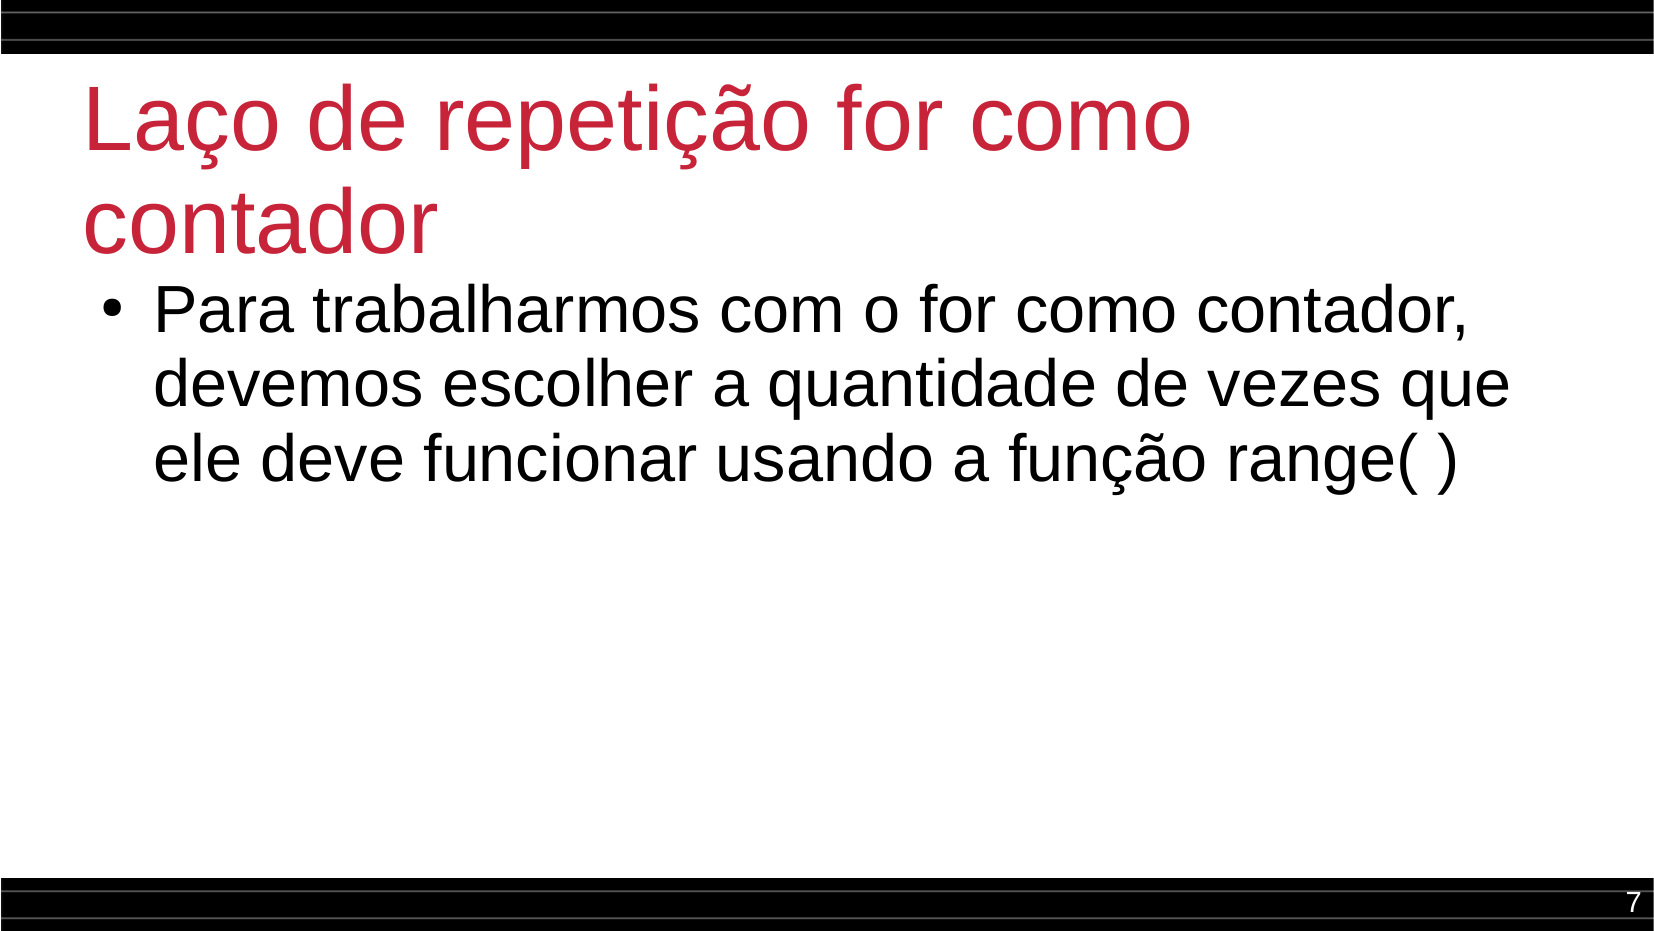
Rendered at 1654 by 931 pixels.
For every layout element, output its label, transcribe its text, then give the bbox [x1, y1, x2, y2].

list Para trabalharmos com o for como contador, devemos escolher a quantidade de vezes que ele deve funcionar usando a função range( ) [82, 271, 1571, 758]
picture [1, 878, 1654, 931]
title Laço de repetição for como contador [82, 67, 1571, 271]
picture [1, 0, 1654, 54]
